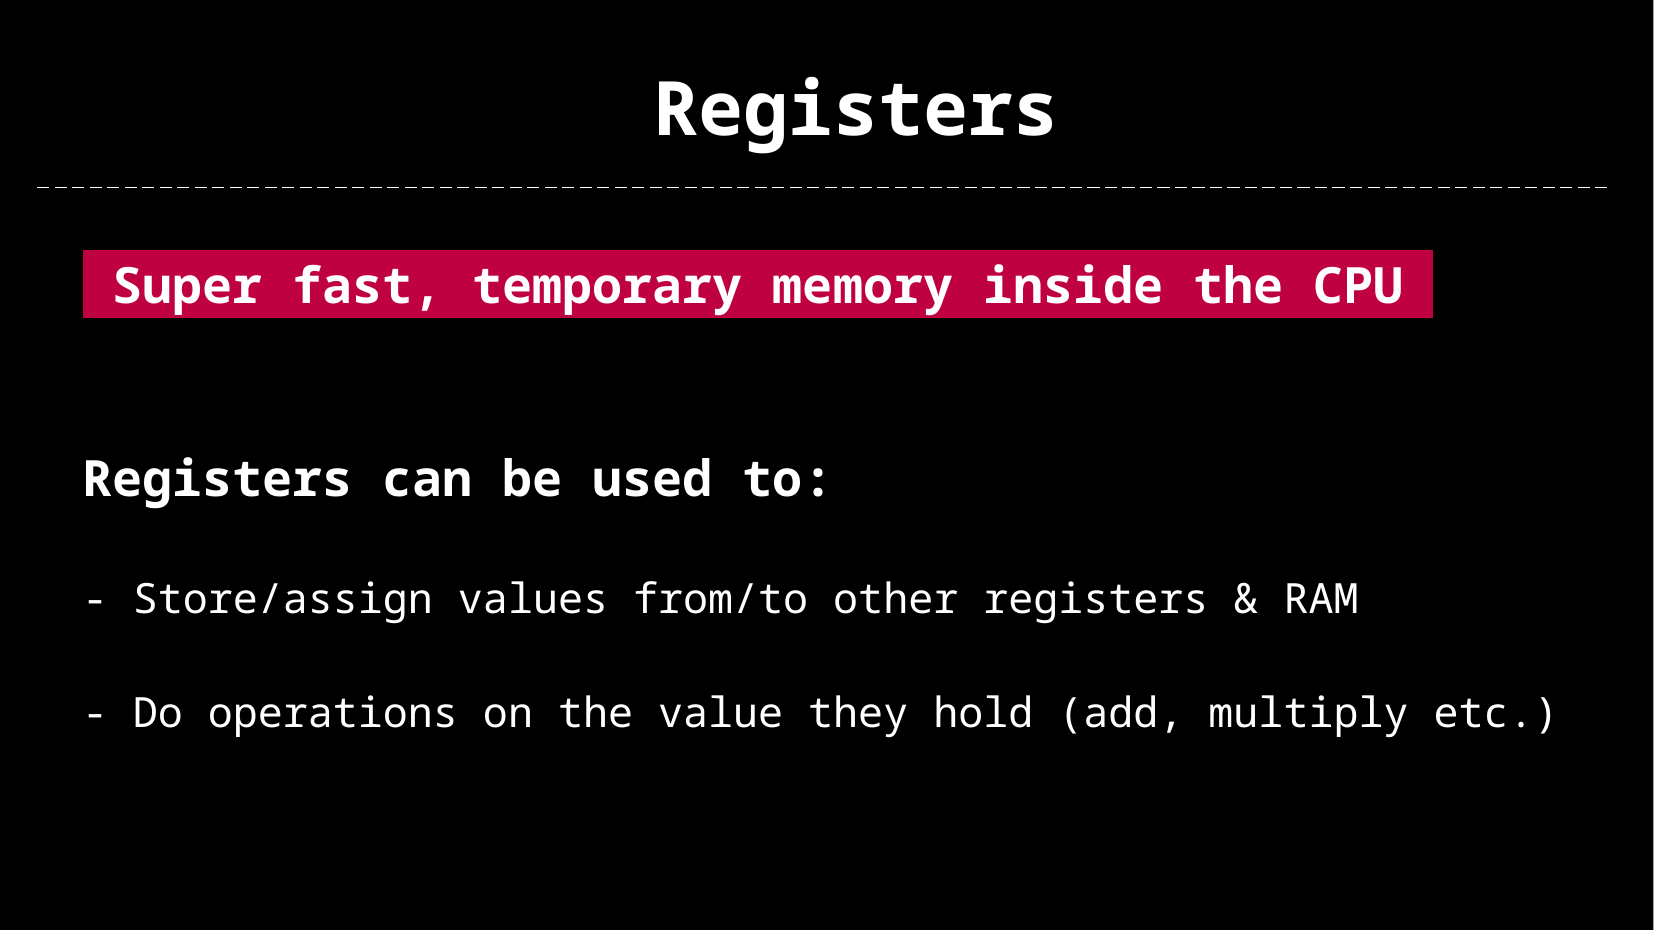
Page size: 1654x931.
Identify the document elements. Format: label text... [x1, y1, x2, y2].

title Registers [112, 24, 1601, 188]
text_box Super fast, temporary memory inside the CPU Registers can be used to: - Store/assign values from/to other registers & RAM - Do operations on the value they hold (add, multiply etc.) [82, 249, 1576, 859]
